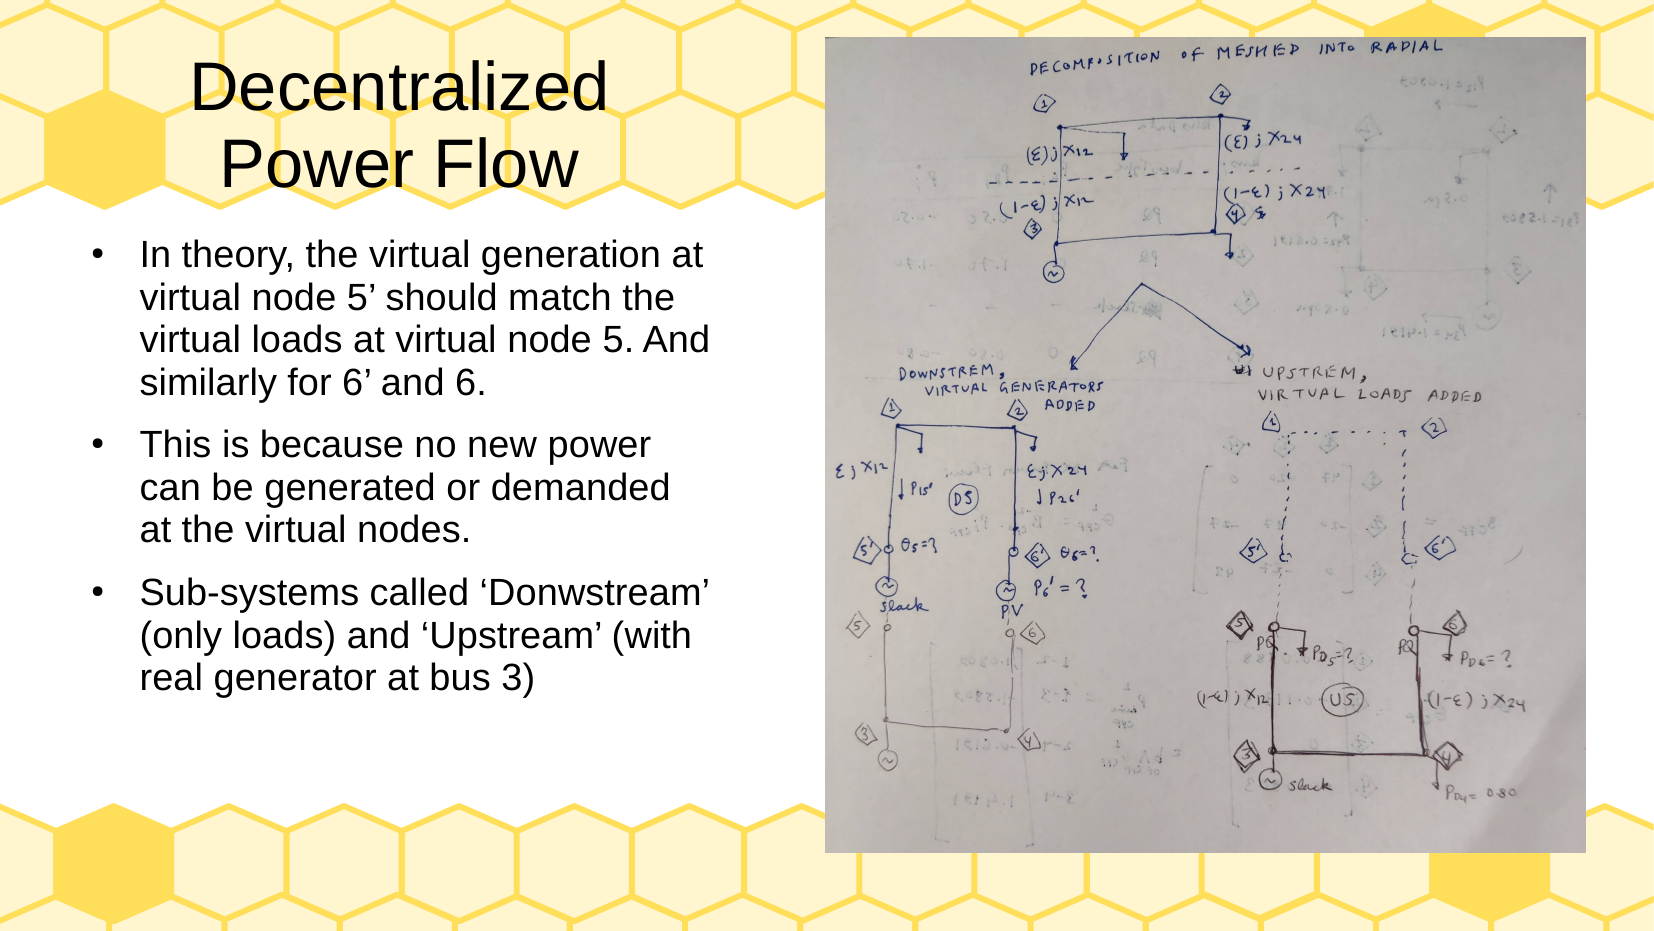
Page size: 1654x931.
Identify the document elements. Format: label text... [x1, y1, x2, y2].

picture [825, 37, 1586, 853]
list In theory, the virtual generation at virtual node 5’ should match the virtual loads at virtual node 5. And similarly for 6’ and 6. This is because no new power can be generated or demanded at the virtual nodes. Sub-systems called ‘Donwstream’ (only loads) and ‘Upstream’ (with real generator at bus 3) [75, 233, 713, 751]
title Decentralized Power Flow [86, 25, 713, 226]
